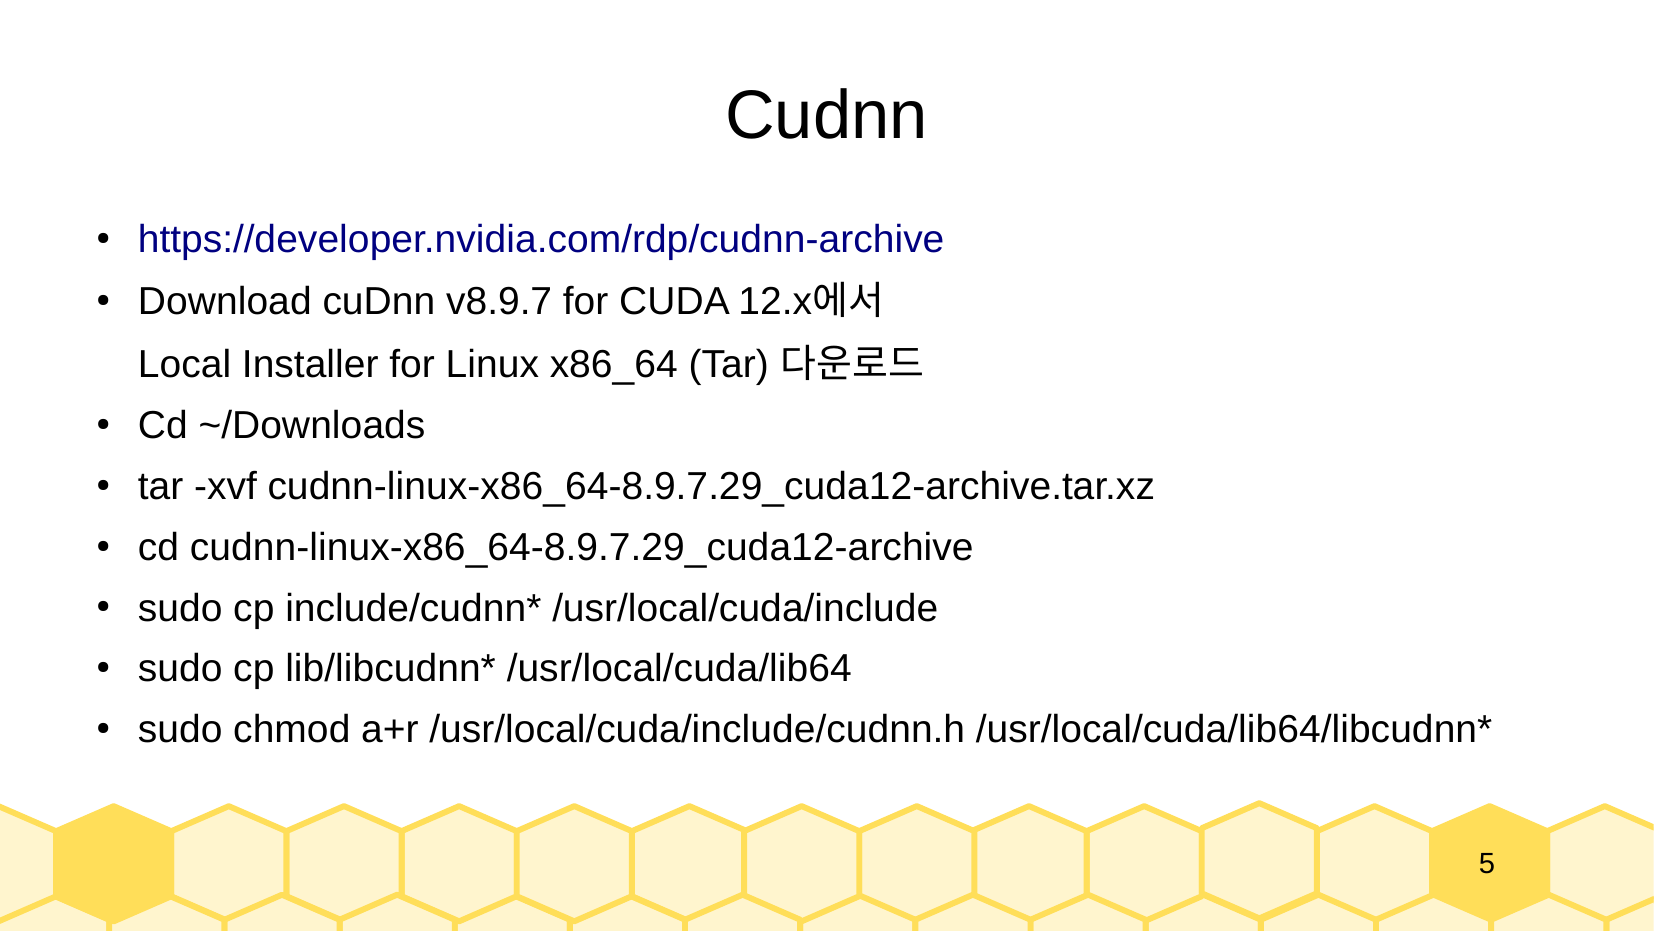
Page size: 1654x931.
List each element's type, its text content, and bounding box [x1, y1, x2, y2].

title Cudnn [82, 37, 1571, 193]
list https://developer.nvidia.com/rdp/cudnn-archive Download cuDnn v8.9.7 for CUDA 12.x에서 Local Installer for Linux x86_64 (Tar) 다운로드 Cd ~/Downloads tar -xvf cudnn-linux-x86_64-8.9.7.29_cuda12-archive.tar.xz cd cudnn-linux-x86_64-8.9.7.29_cuda12-archive sudo cp include/cudnn* /usr/local/cuda/include sudo cp lib/libcudnn* /usr/local/cuda/lib64 sudo chmod a+r /usr/local/cuda/include/cudnn.h /usr/local/cuda/lib64/libcudnn* [82, 217, 1571, 758]
